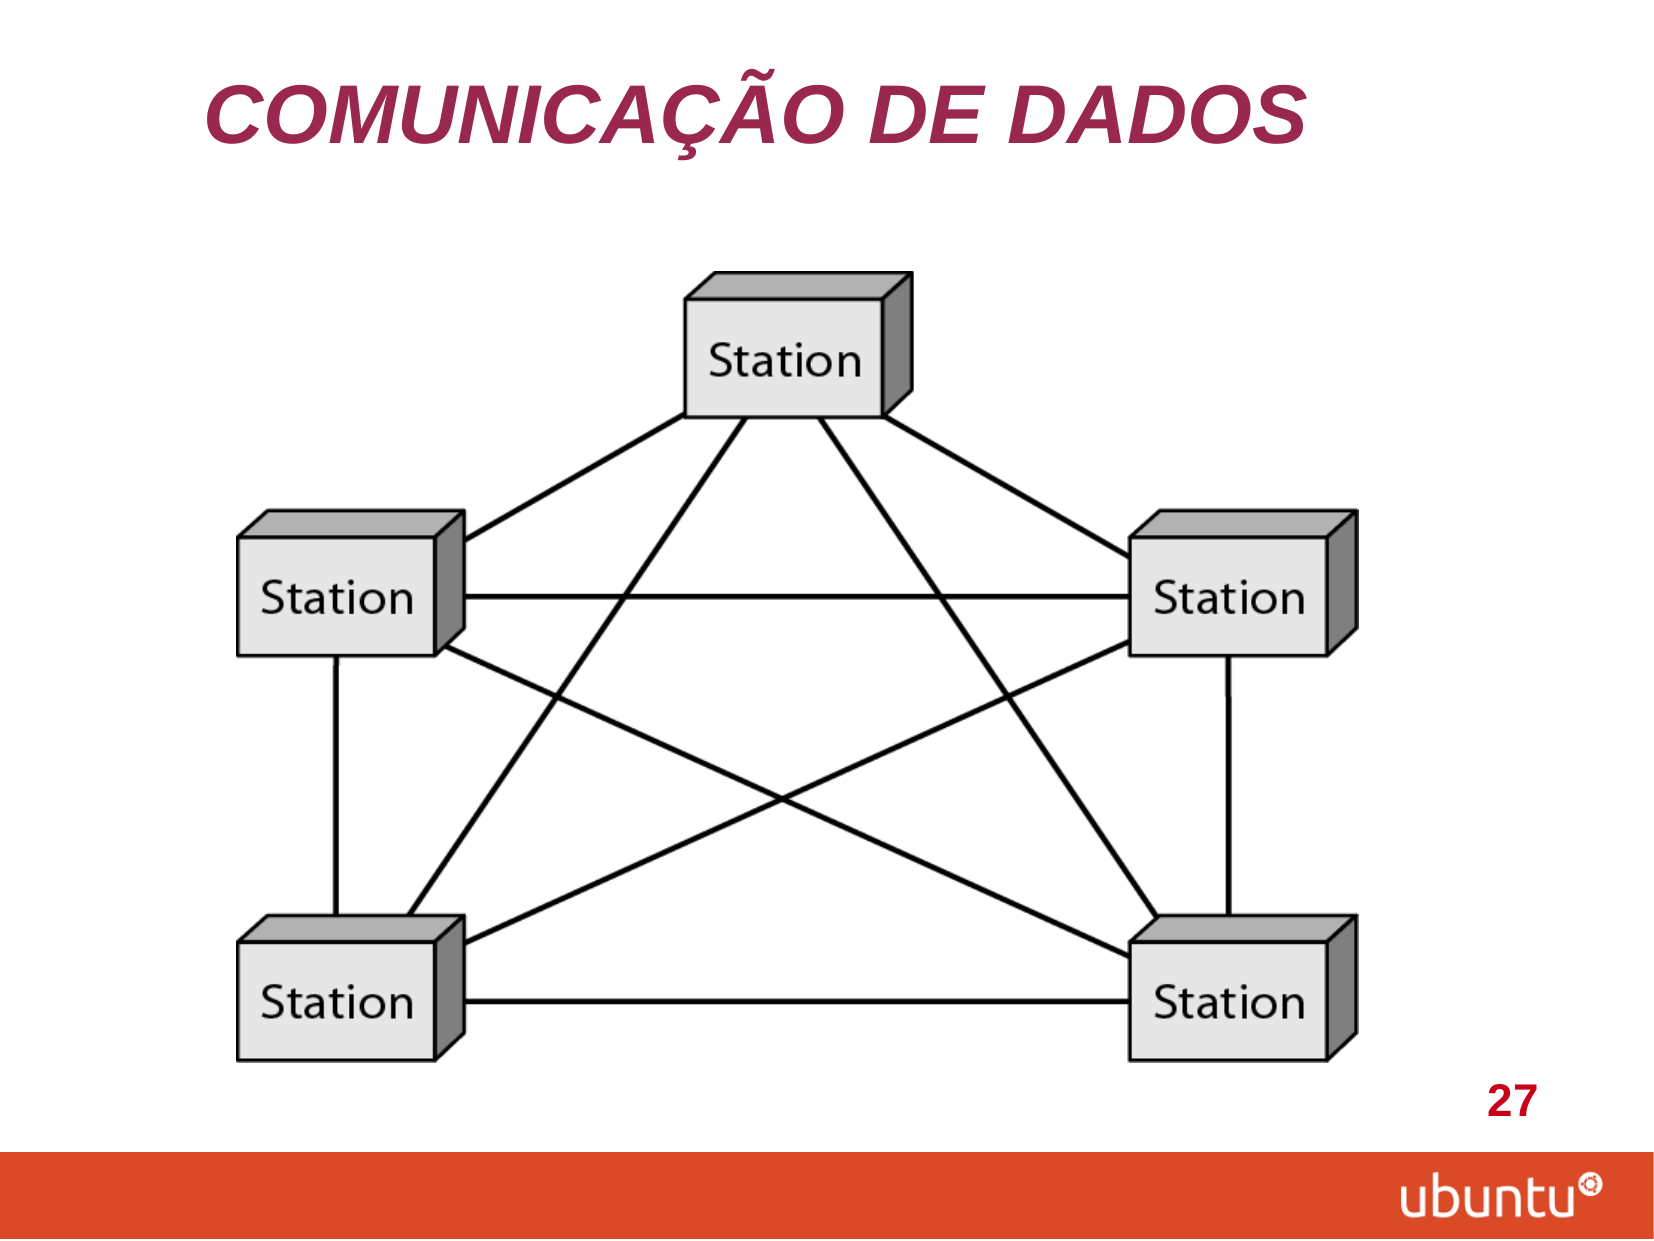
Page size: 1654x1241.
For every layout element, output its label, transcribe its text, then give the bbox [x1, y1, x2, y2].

picture [236, 271, 1359, 1063]
picture [0, 1152, 1654, 1239]
text_box <number> [1473, 1063, 1654, 1134]
title COMUNICAÇÃO DE DADOS [11, 7, 1500, 200]
